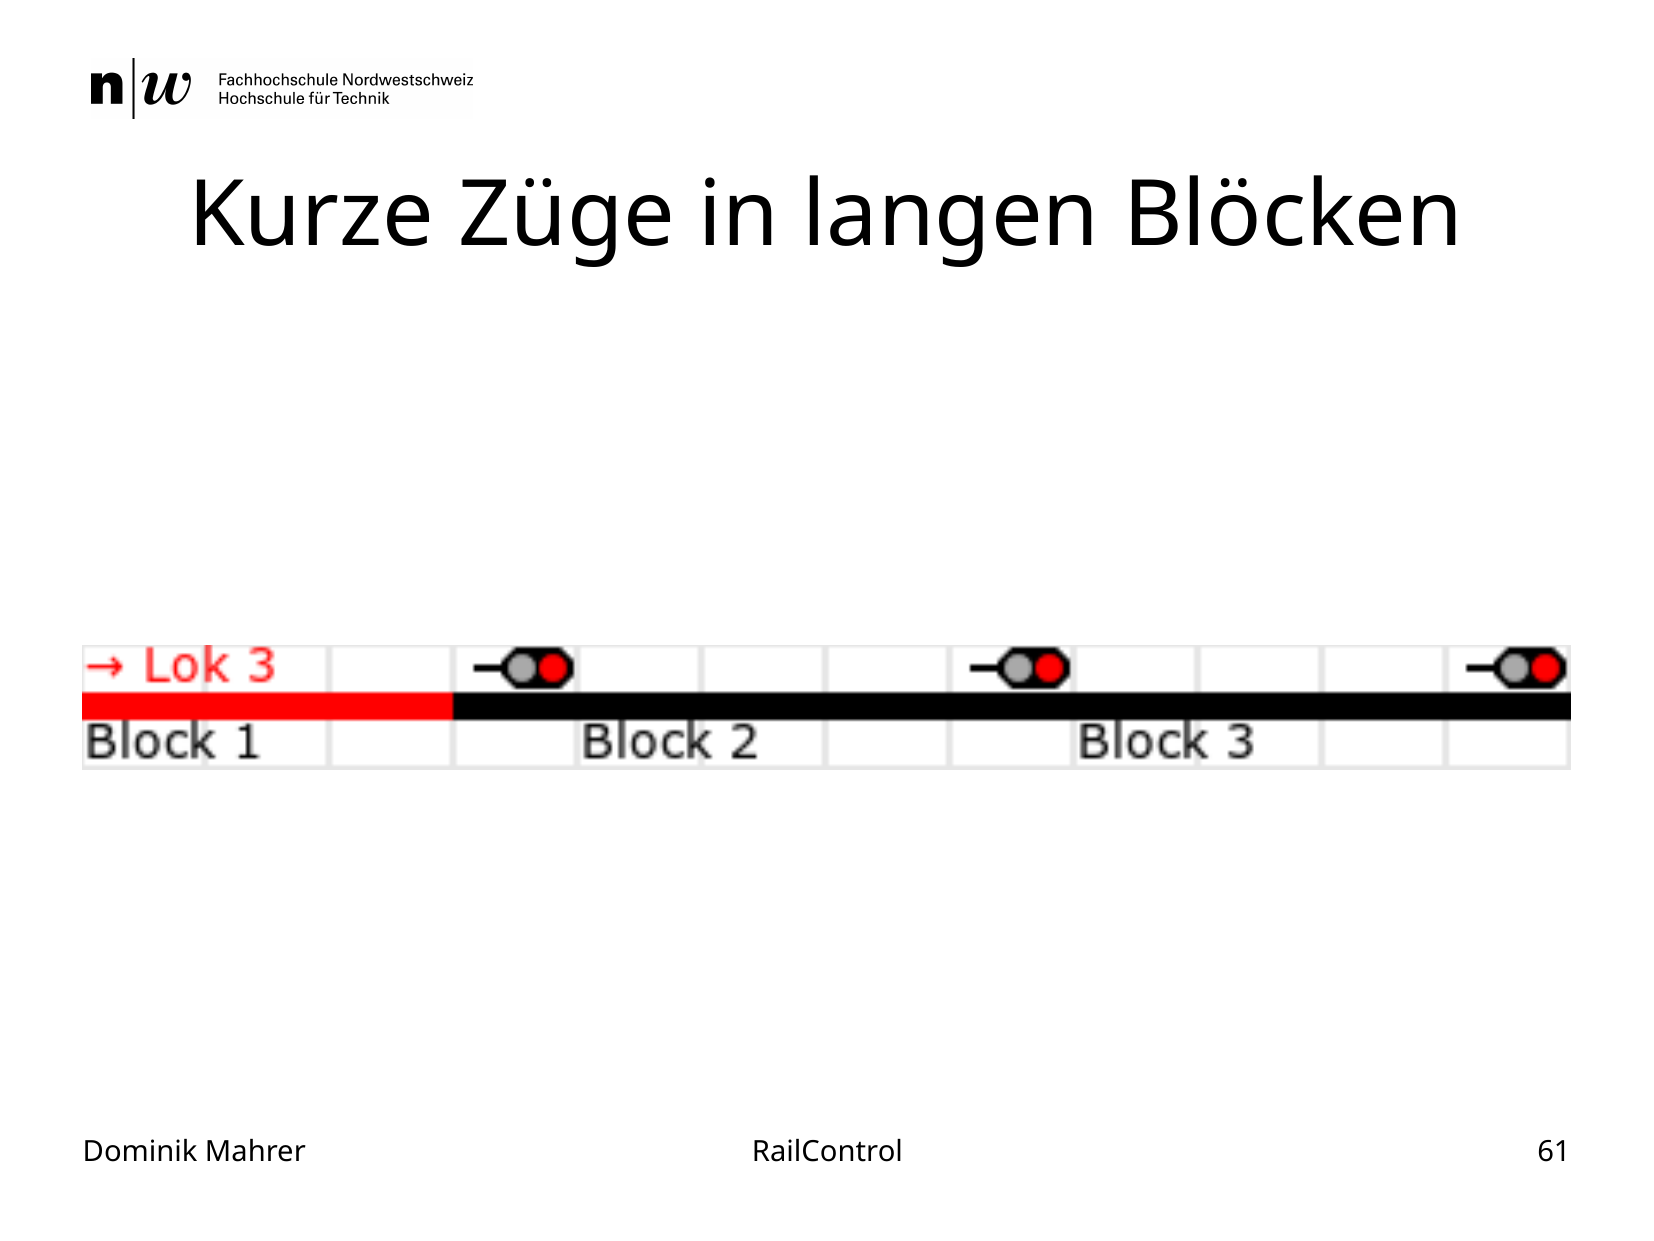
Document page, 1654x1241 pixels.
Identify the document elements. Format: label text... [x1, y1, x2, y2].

picture [82, 645, 1571, 770]
picture [91, 58, 473, 119]
title Kurze Züge in langen Blöcken [82, 153, 1571, 267]
